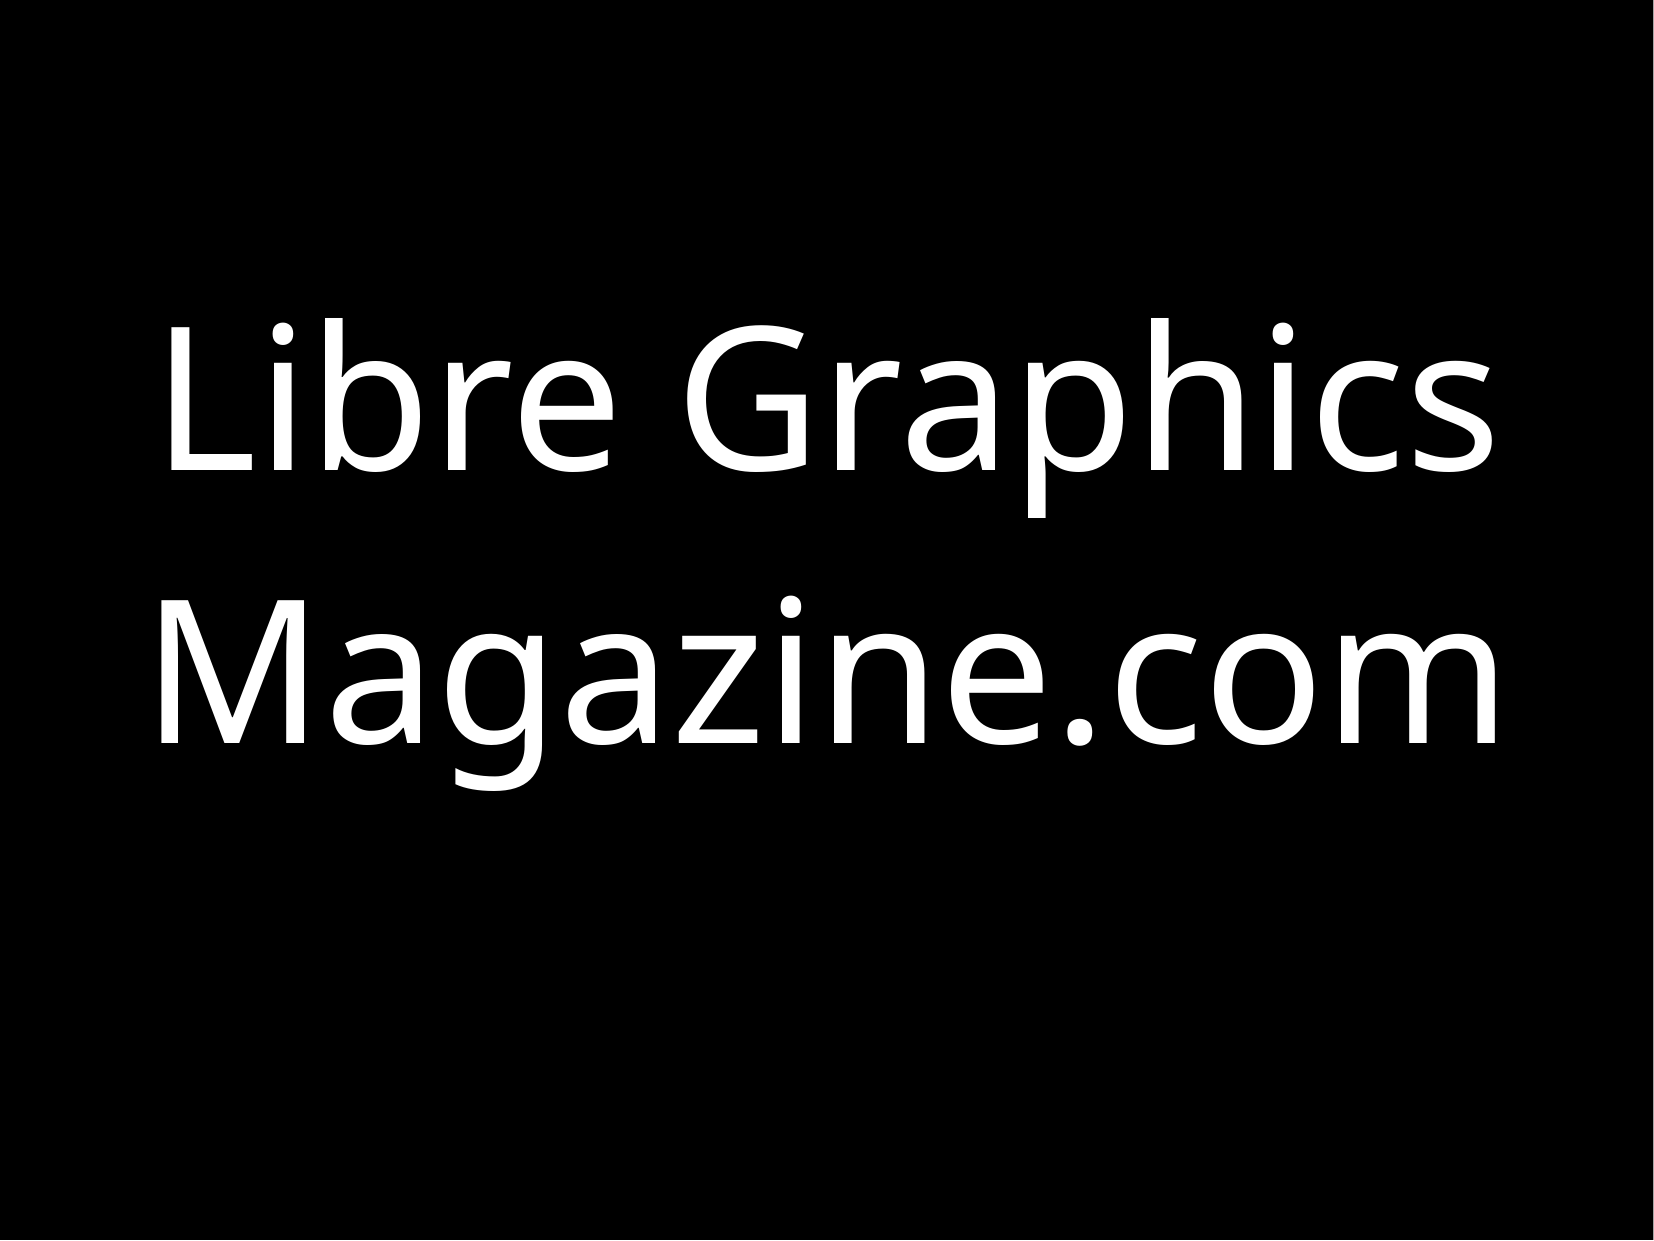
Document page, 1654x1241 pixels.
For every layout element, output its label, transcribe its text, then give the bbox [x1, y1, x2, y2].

subtitle Libre Graphics Magazine.com [82, 49, 1571, 1010]
